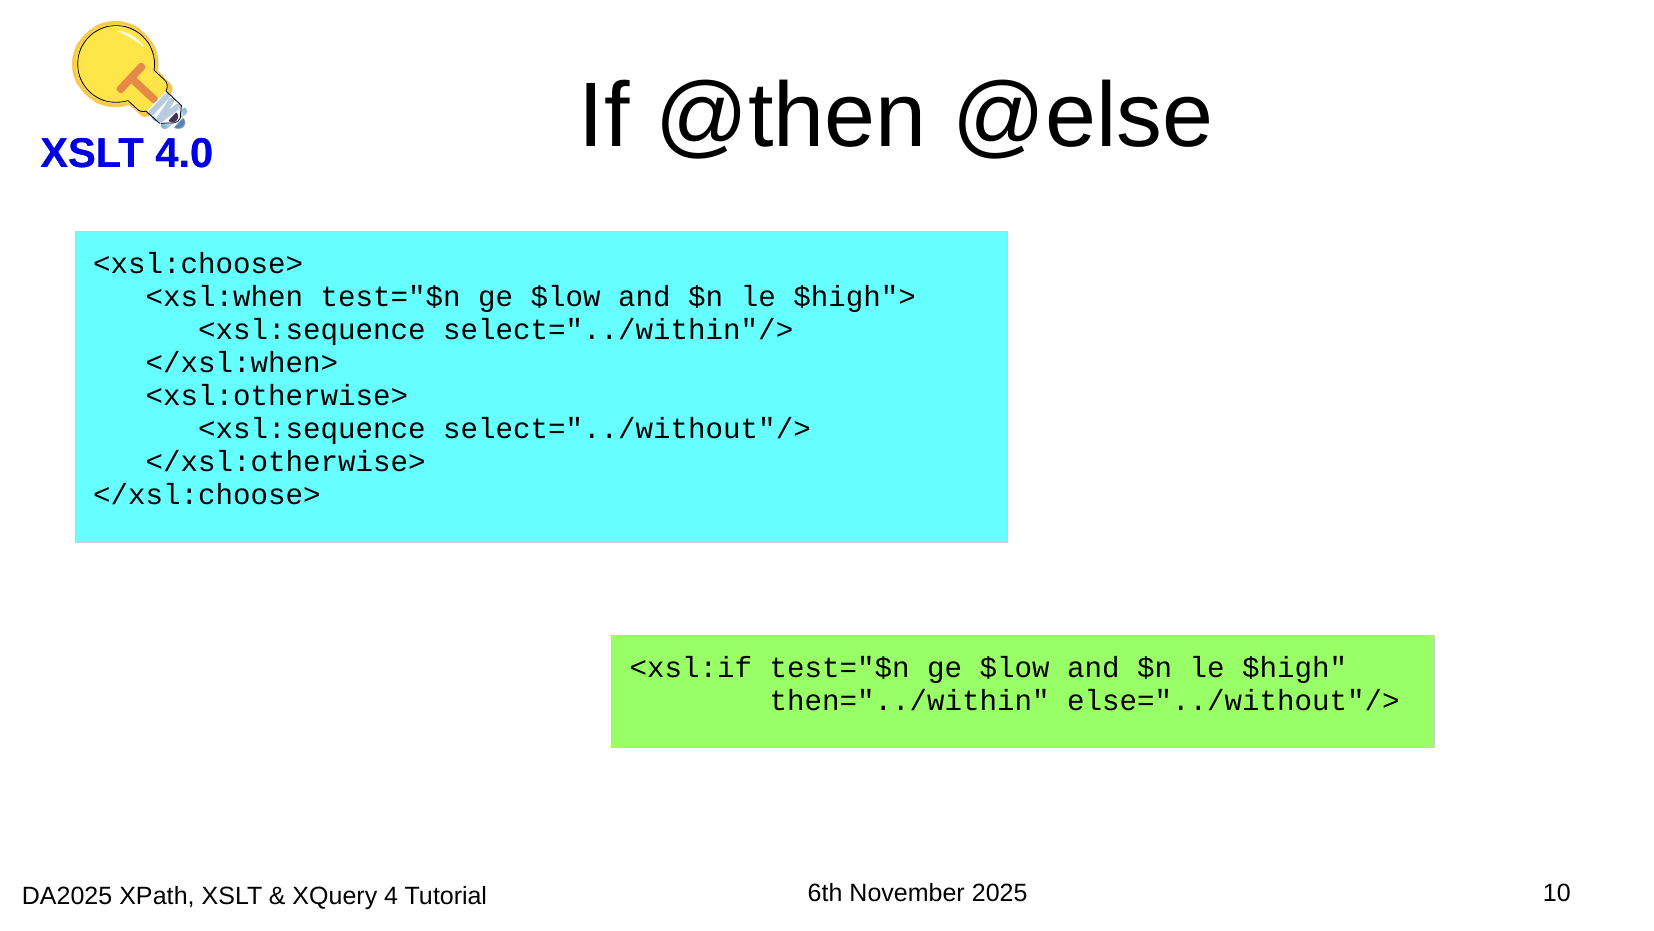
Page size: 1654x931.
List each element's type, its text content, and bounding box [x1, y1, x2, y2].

text_box <xsl:if test="$n ge $low and $n le $high" then="../within" else="../without"/> [611, 635, 1435, 748]
text_box XSLT 4.0 [25, 122, 233, 185]
text_box <xsl:choose> <xsl:when test="$n ge $low and $n le $high"> <xsl:sequence select="../within"/> </xsl:when> <xsl:otherwise> <xsl:sequence select="../without"/> </xsl:otherwise> </xsl:choose> [75, 231, 1008, 543]
title If @then @else [222, 37, 1571, 193]
picture [71, 19, 187, 122]
